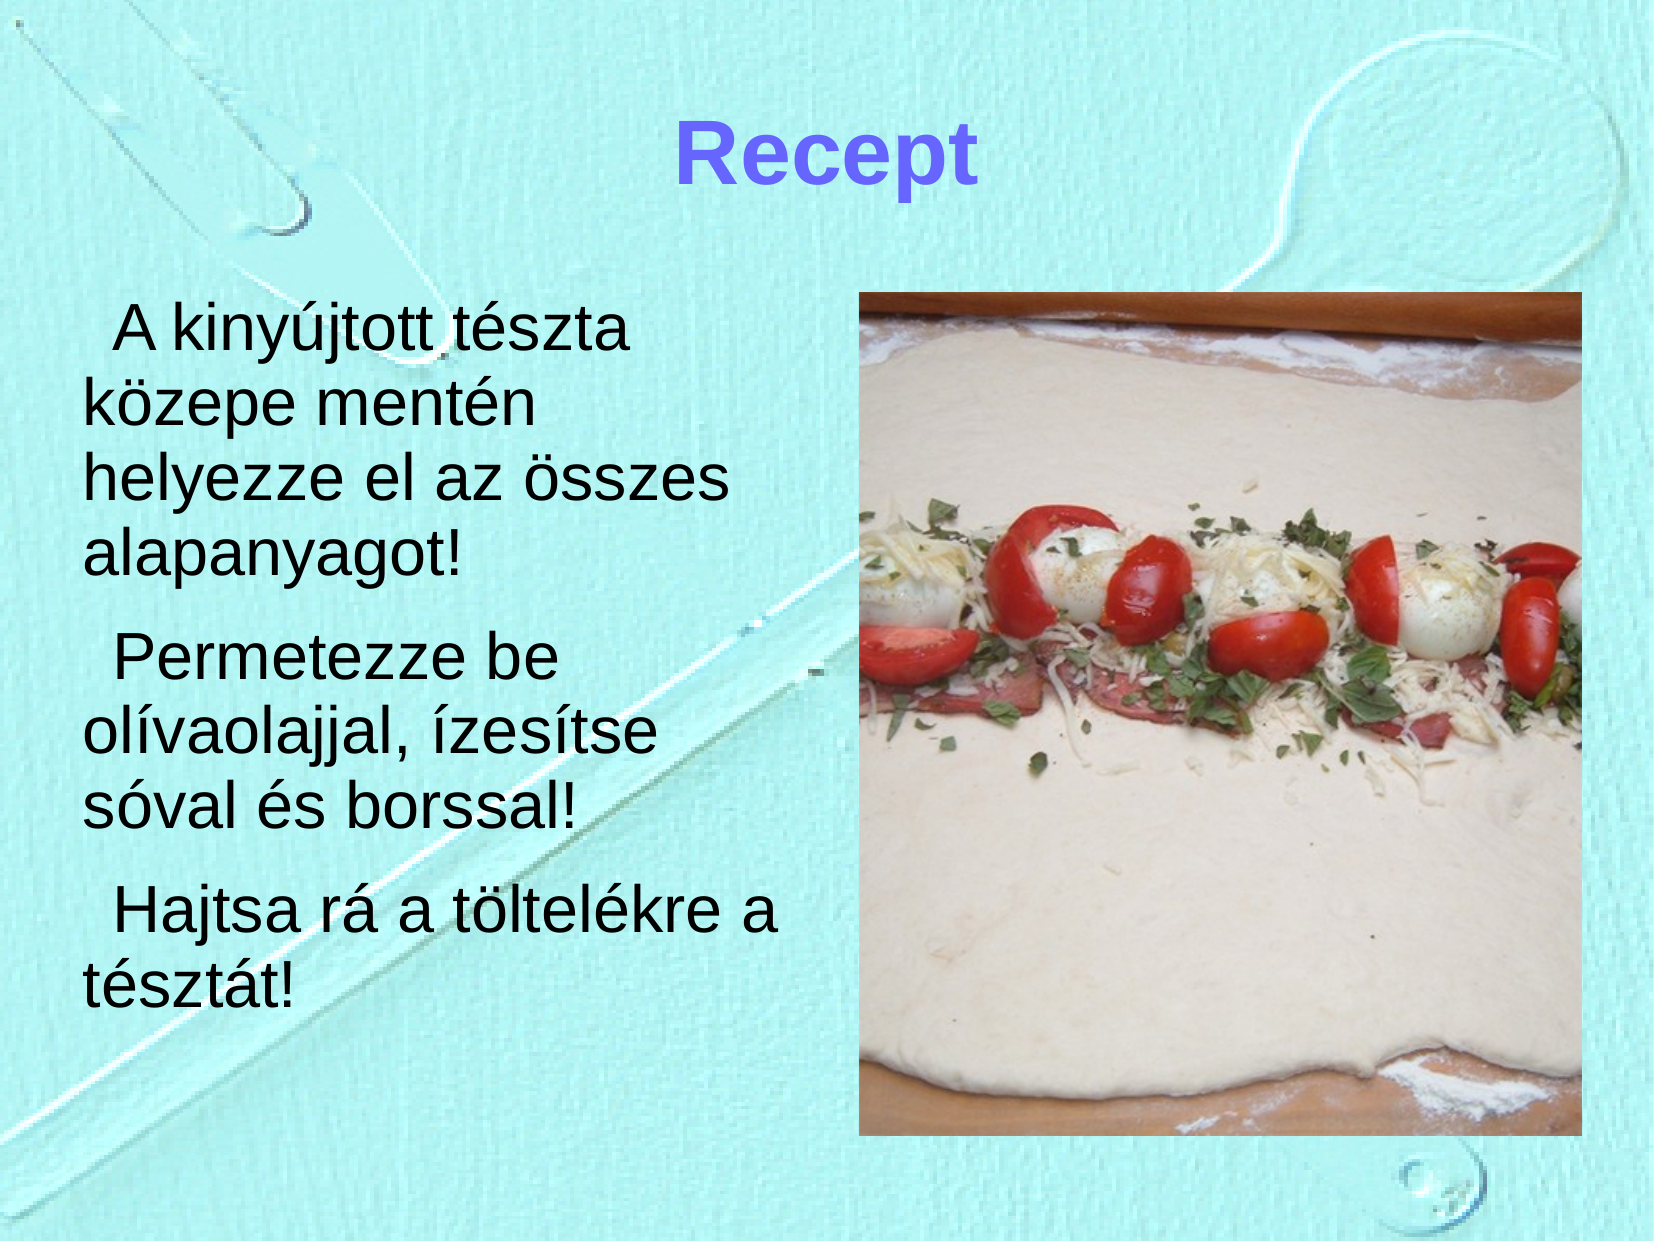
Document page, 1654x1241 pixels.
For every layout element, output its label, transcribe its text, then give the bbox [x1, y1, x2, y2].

picture [0, 0, 1654, 1241]
title Recept [82, 49, 1571, 257]
list A kinyújtott tészta közepe mentén helyezze el az összes alapanyagot! Permetezze be olívaolajjal, ízesítse sóval és borssal! Hajtsa rá a töltelékre a tésztát! [82, 290, 804, 1146]
